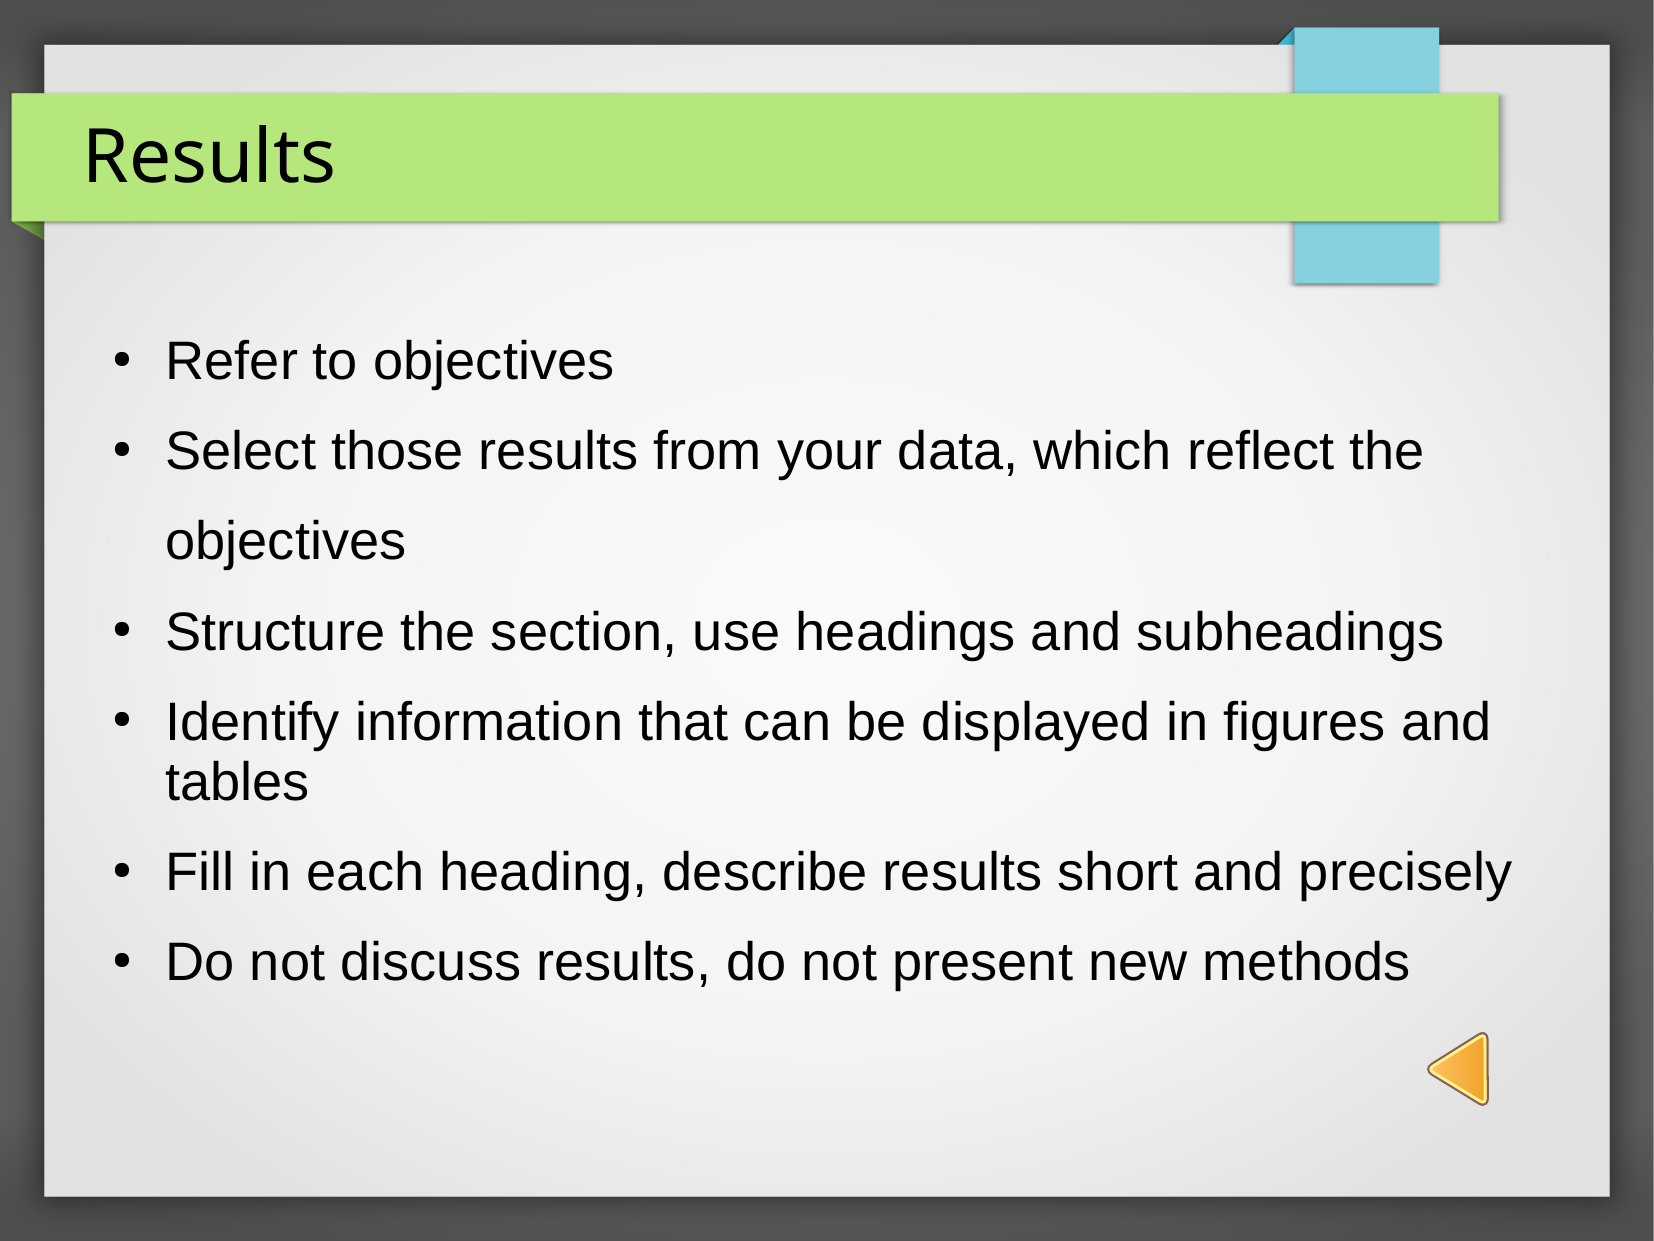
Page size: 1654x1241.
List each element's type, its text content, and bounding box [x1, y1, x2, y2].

picture [0, 0, 1654, 1241]
list Refer to objectives Select those results from your data, which reflect the objectives Structure the section, use headings and subheadings Identify information that can be displayed in figures and tables Fill in each heading, describe results short and precisely Do not discuss results, do not present new methods [94, 330, 1583, 1050]
title Results [82, 94, 1264, 213]
